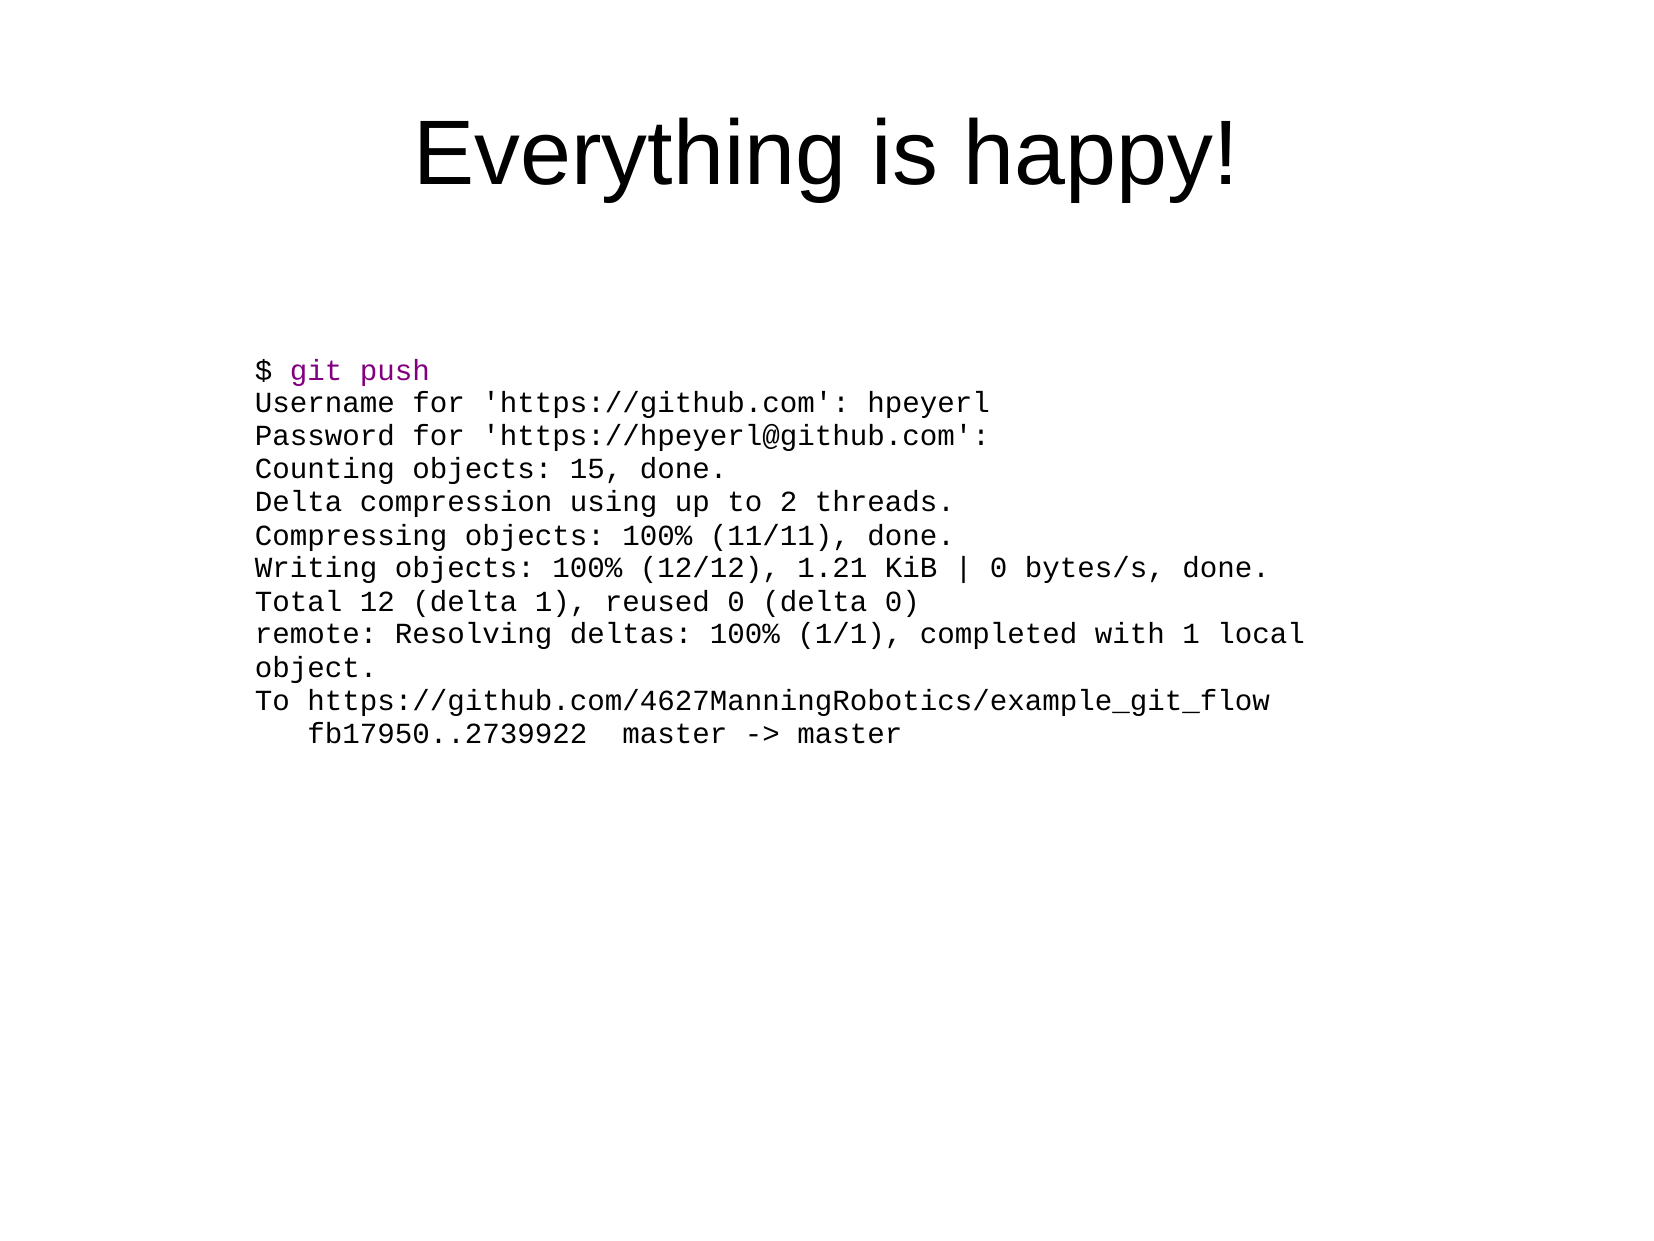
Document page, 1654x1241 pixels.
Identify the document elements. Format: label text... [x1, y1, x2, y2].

title Everything is happy! [82, 49, 1571, 257]
text_box $ git push Username for 'https://github.com': hpeyerl Password for 'https://hpeyerl@github.com': Counting objects: 15, done. Delta compression using up to 2 threads. Compressing objects: 100% (11/11), done. Writing objects: 100% (12/12), 1.21 KiB | 0 bytes/s, done. Total 12 (delta 1), reused 0 (delta 0) remote: Resolving deltas: 100% (1/1), completed with 1 local object. To https://github.com/4627ManningRobotics/example_git_flow fb17950..2739922 master -> master [240, 348, 1398, 826]
